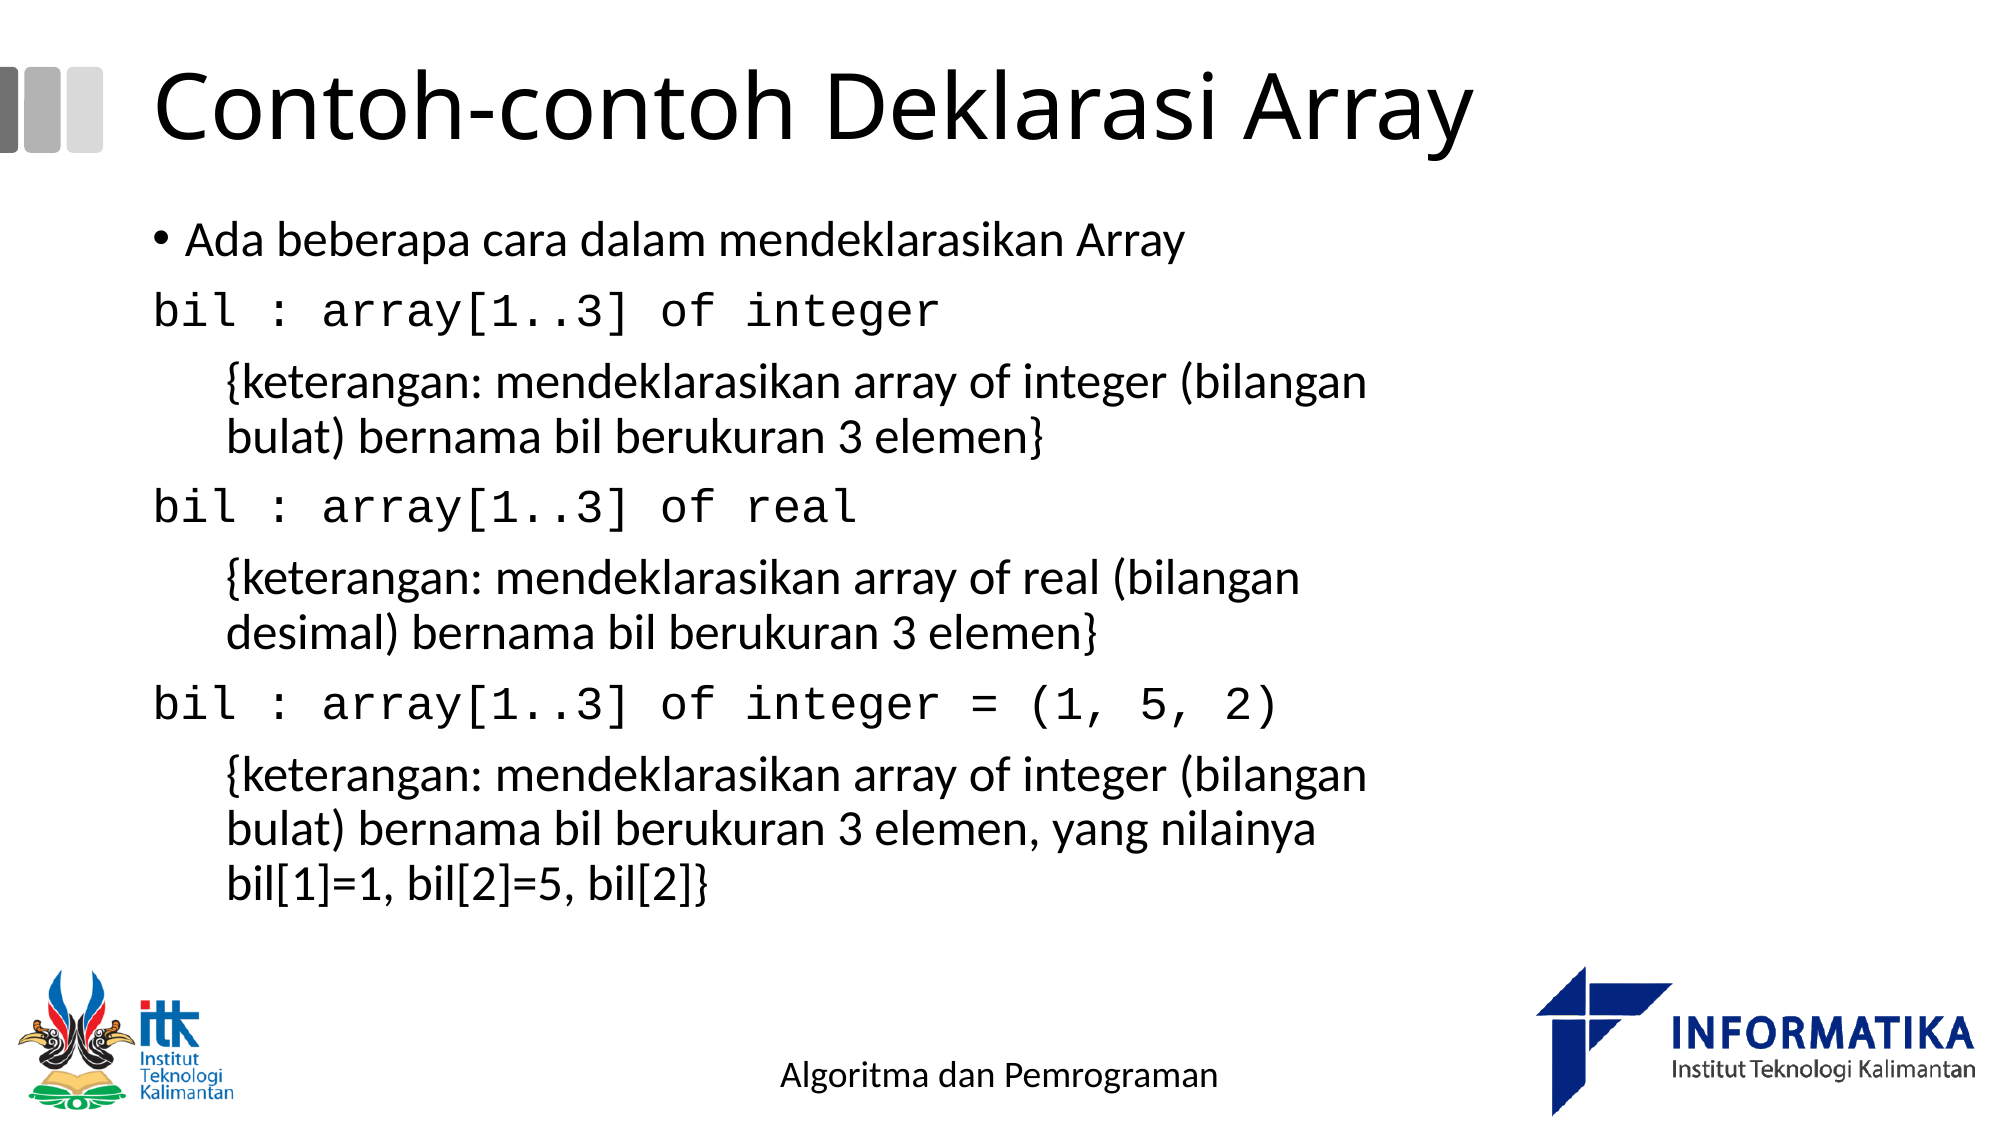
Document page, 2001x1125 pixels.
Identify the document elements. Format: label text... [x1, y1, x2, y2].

picture [0, 935, 252, 1125]
footer Algoritma dan Pemrograman [662, 1042, 1338, 1103]
title Contoh-contoh Deklarasi Array [137, 1, 1863, 219]
picture [1534, 965, 1976, 1118]
list Ada beberapa cara dalam mendeklarasikan Array bil : array[1..3] of integer {keterangan: mendeklarasikan array of integer (bilangan bulat) bernama bil berukuran 3 elemen} bil : array[1..3] of real {keterangan: mendeklarasikan array of real (bilangan desimal) bernama bil berukuran 3 elemen} bil : array[1..3] of integer = (1, 5, 2) {keterangan: mendeklarasikan array of integer (bilangan bulat) bernama bil berukuran 3 elemen, yang nilainya bil[1]=1, bil[2]=5, bil[2]} [137, 205, 1495, 920]
